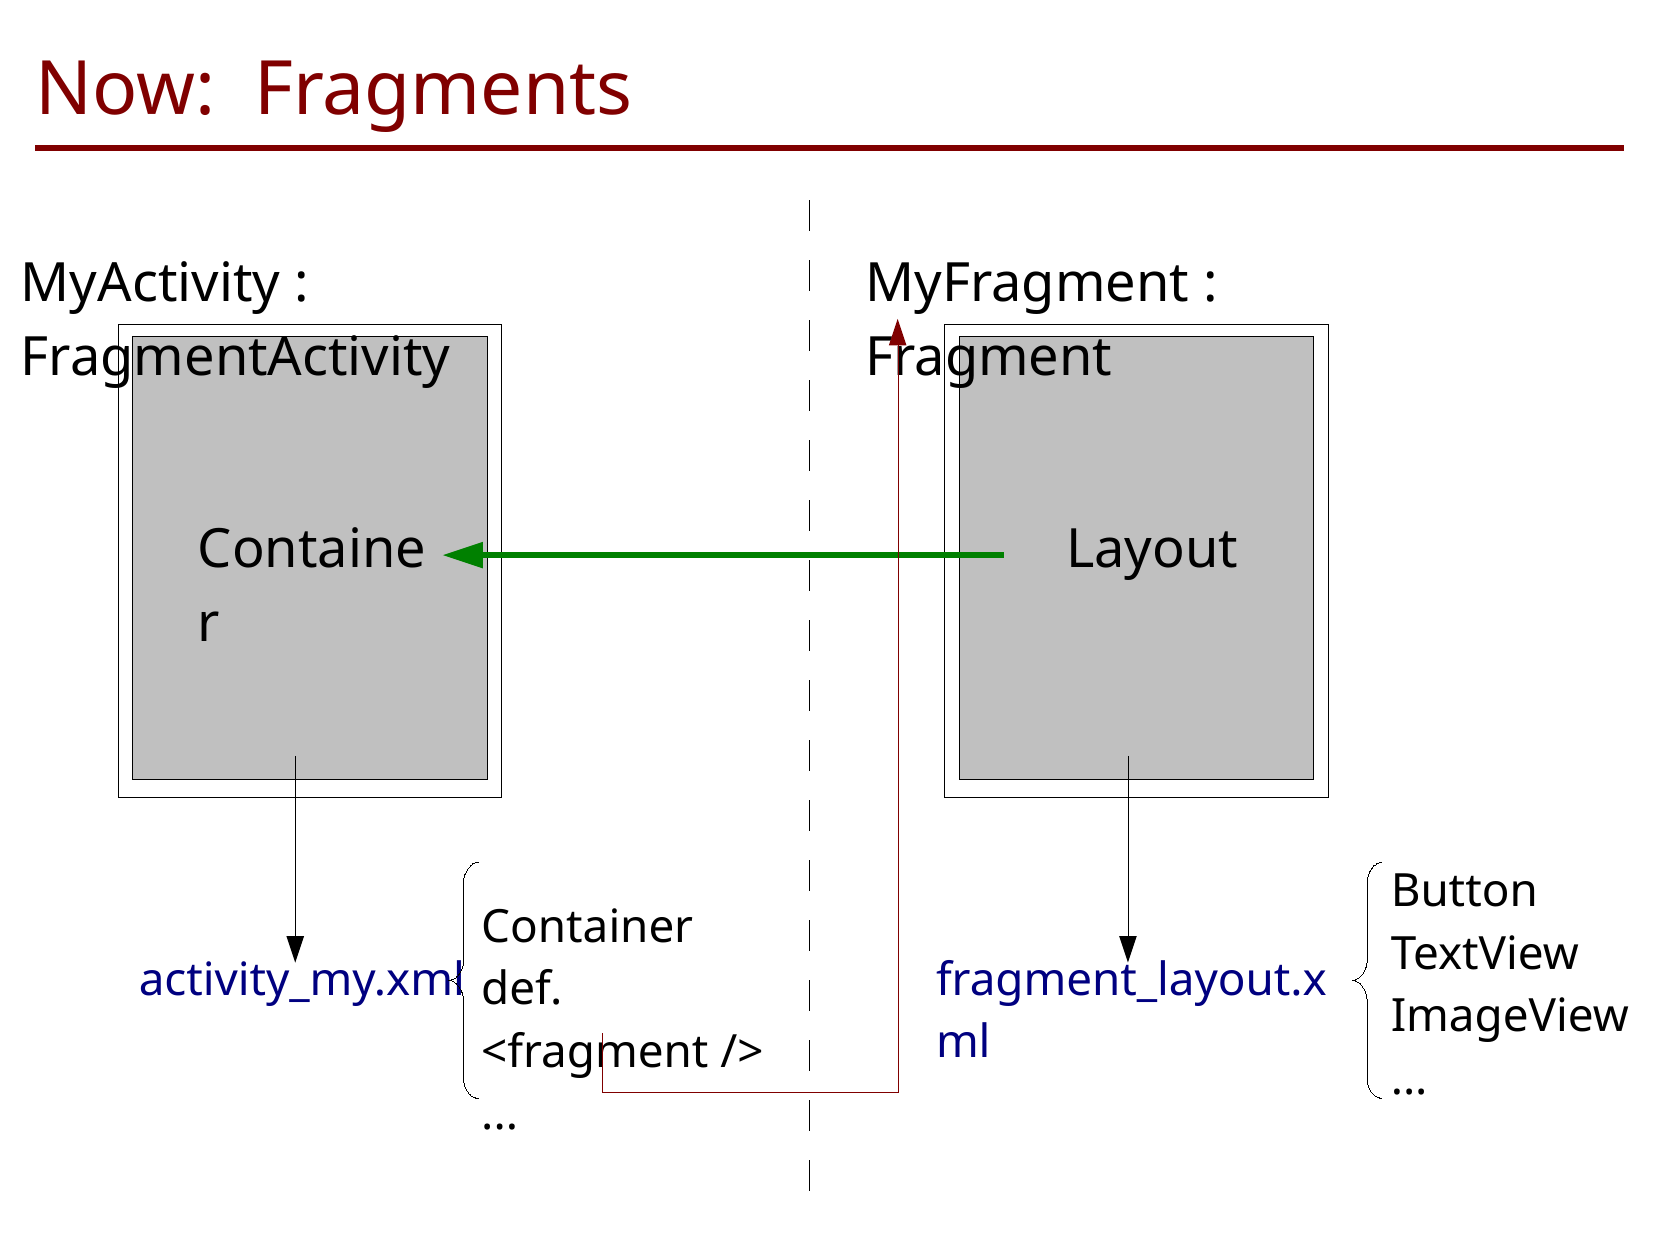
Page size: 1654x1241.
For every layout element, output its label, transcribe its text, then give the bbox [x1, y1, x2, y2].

text_box Container [183, 501, 449, 590]
text_box [959, 336, 1314, 780]
text_box [132, 336, 488, 780]
text_box MyFragment : Fragment [850, 236, 1483, 324]
title Now: Fragments [35, 35, 1524, 136]
text_box Layout [1051, 501, 1317, 590]
text_box Button TextView ImageView ... [1375, 850, 1654, 1112]
text_box activity_my.xml [124, 938, 466, 1016]
text_box [959, 349, 969, 372]
text_box Container def. <fragment /> ... [466, 885, 792, 1086]
text_box [278, 342, 290, 359]
text_box MyActivity : FragmentActivity [5, 236, 751, 324]
text_box fragment_layout.xml [921, 938, 1365, 1016]
text_box [959, 372, 969, 384]
